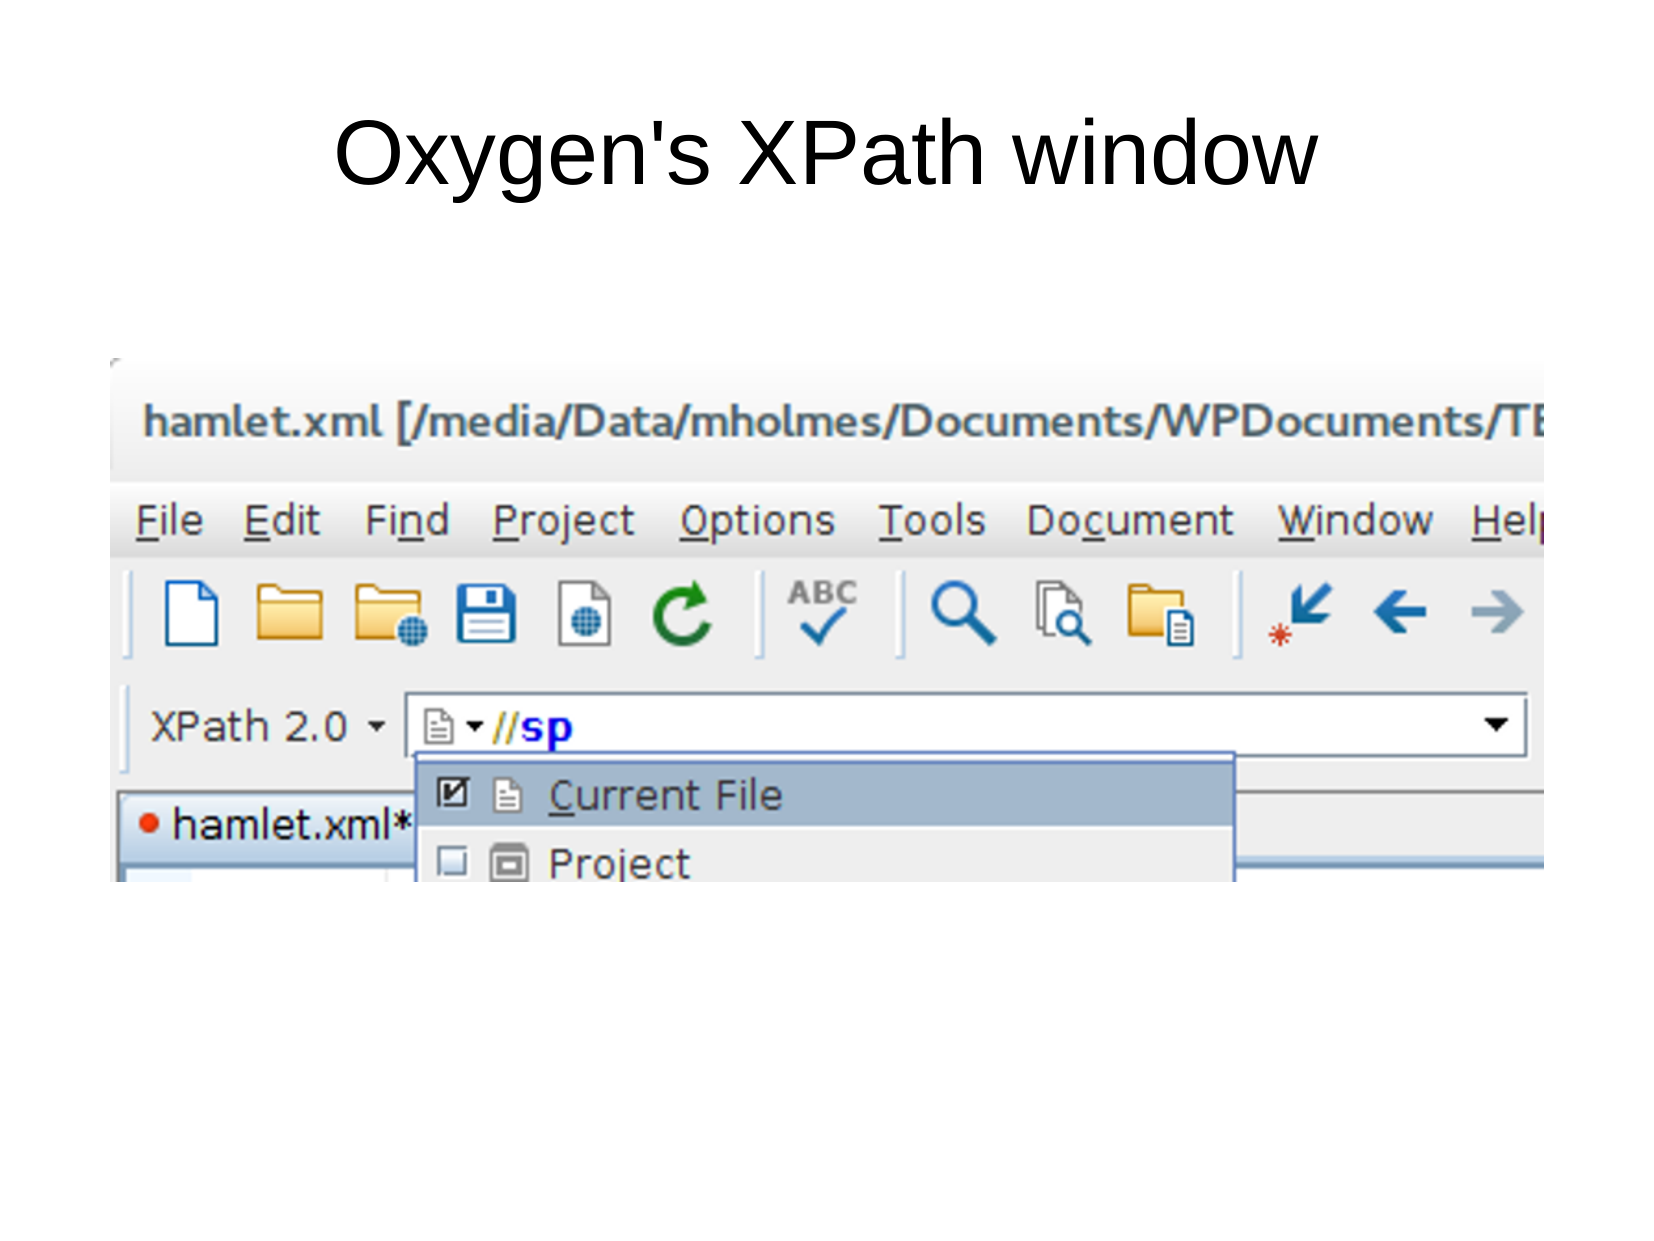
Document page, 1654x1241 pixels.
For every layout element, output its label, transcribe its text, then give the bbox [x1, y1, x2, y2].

title Oxygen's XPath window [82, 49, 1571, 257]
picture [110, 358, 1544, 882]
